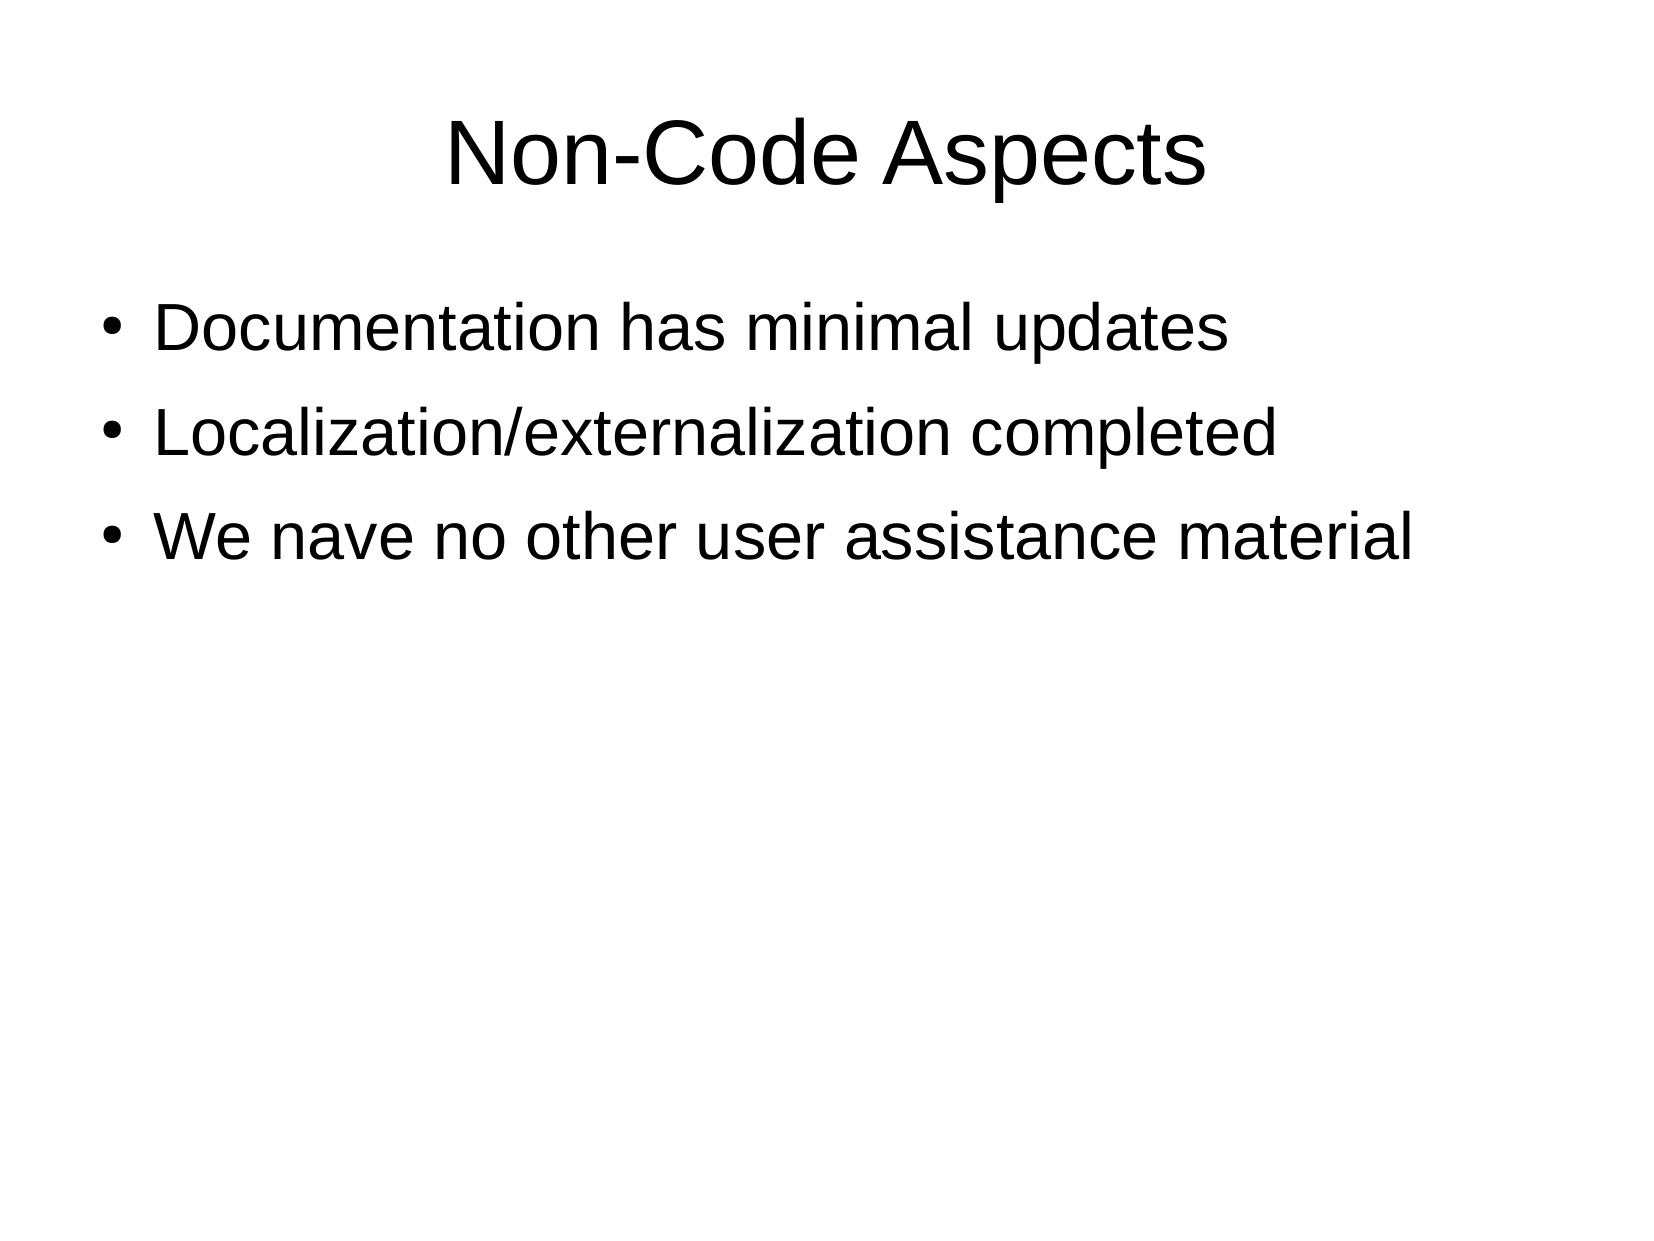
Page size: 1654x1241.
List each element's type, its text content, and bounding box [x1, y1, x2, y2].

list Documentation has minimal updates Localization/externalization completed We nave no other user assistance material [82, 290, 1571, 1094]
title Non-Code Aspects [82, 56, 1571, 250]
